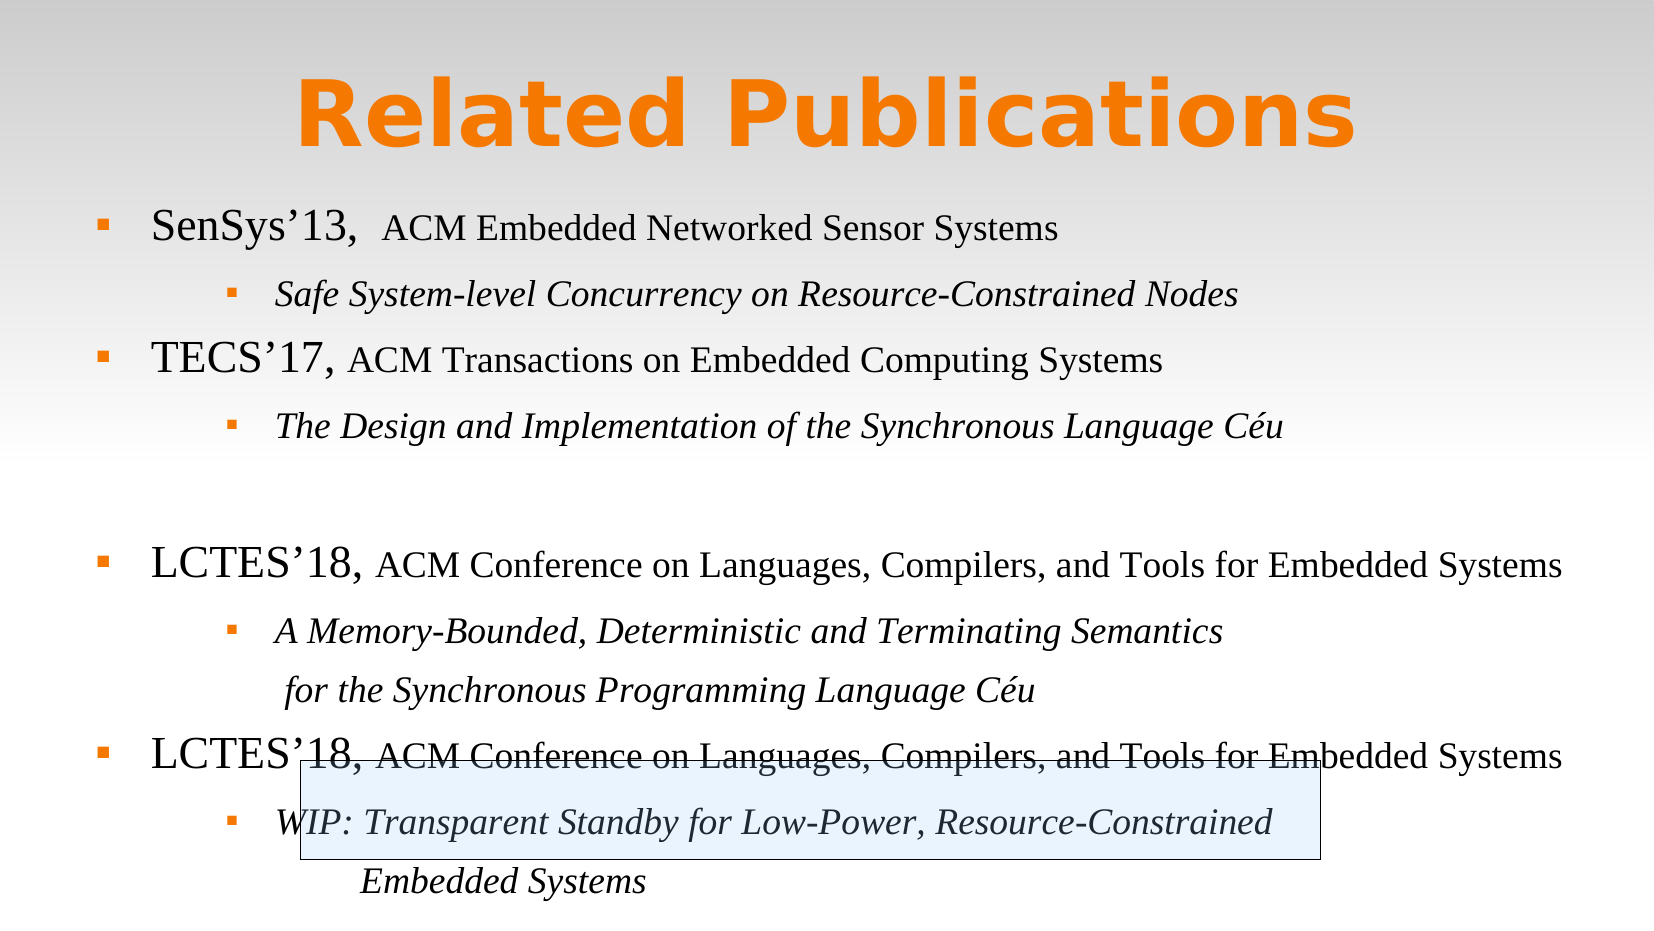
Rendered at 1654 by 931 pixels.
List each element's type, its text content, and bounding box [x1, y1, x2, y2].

title Related Publications [82, 37, 1571, 193]
list SenSys’13, ACM Embedded Networked Sensor Systems Safe System-level Concurrency on Resource-Constrained Nodes TECS’17, ACM Transactions on Embedded Computing Systems The Design and Implementation of the Synchronous Language Céu LCTES’18, ACM Conference on Languages, Compilers, and Tools for Embedded Systems A Memory-Bounded, Deterministic and Terminating Semantics for the Synchronous Programming Language Céu LCTES’18, ACM Conference on Languages, Compilers, and Tools for Embedded Systems WIP: Transparent Standby for Low-Power, Resource-Constrained Embedded Systems [26, 199, 1617, 931]
text_box [300, 760, 1321, 860]
